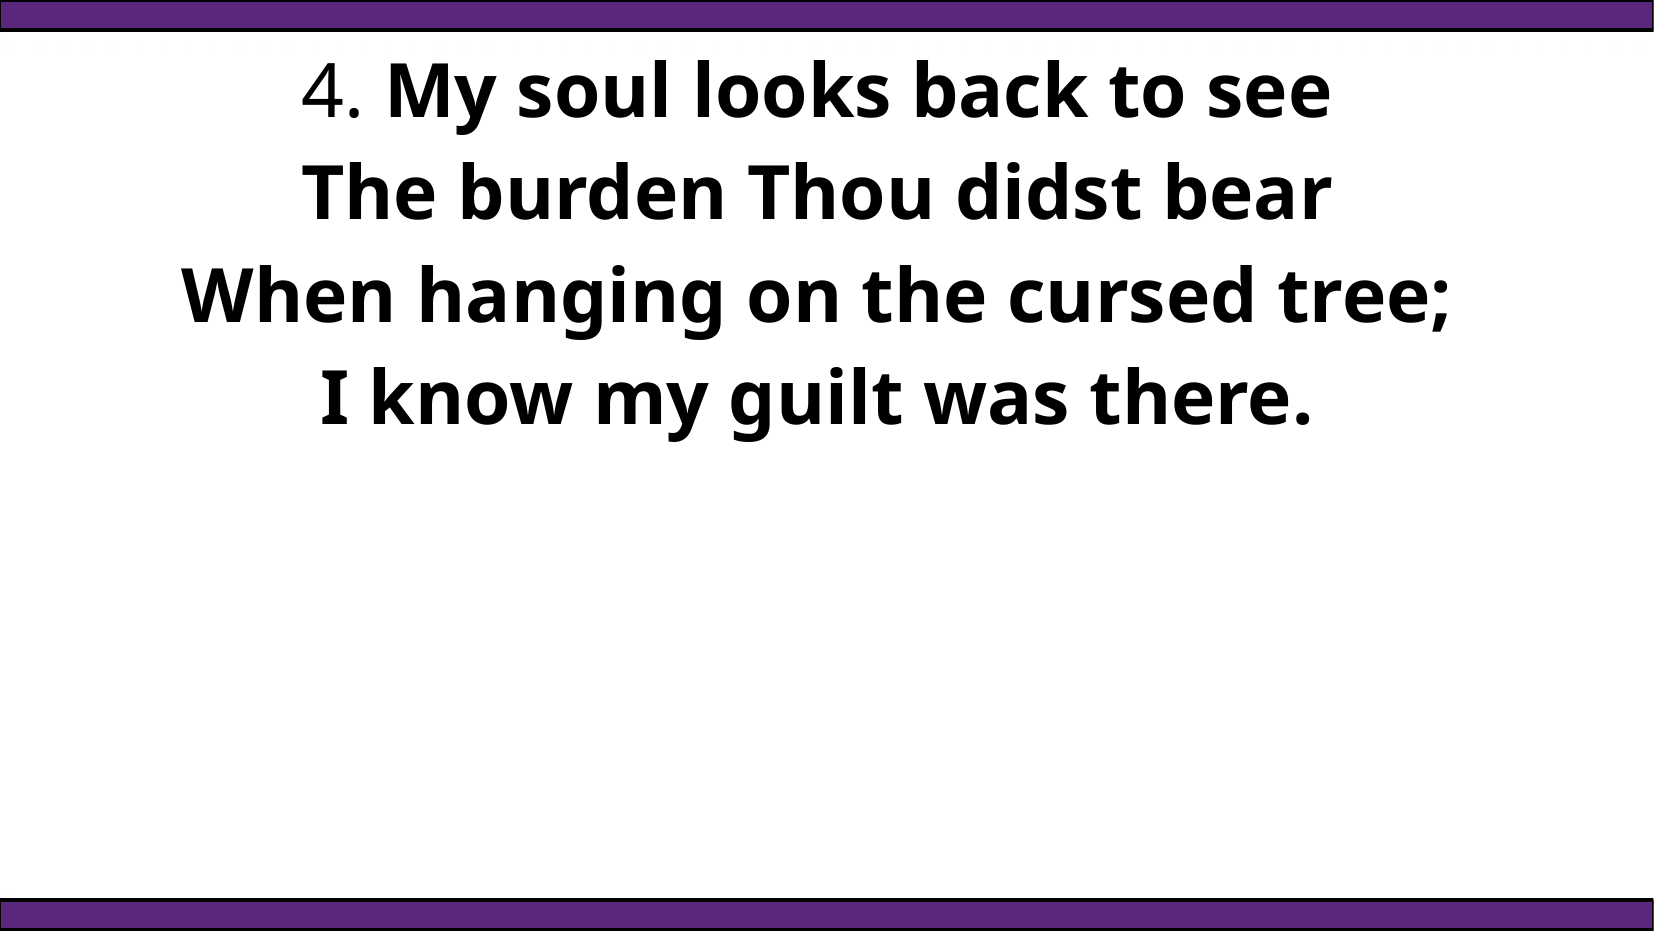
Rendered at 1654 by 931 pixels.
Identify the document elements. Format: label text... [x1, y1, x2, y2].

picture [0, 31, 1654, 900]
text_box 4. My soul looks back to see The burden Thou didst bear When hanging on the cursed tree; I know my guilt was there. [90, 30, 1546, 445]
text_box [0, 0, 1654, 31]
text_box [0, 900, 1654, 931]
